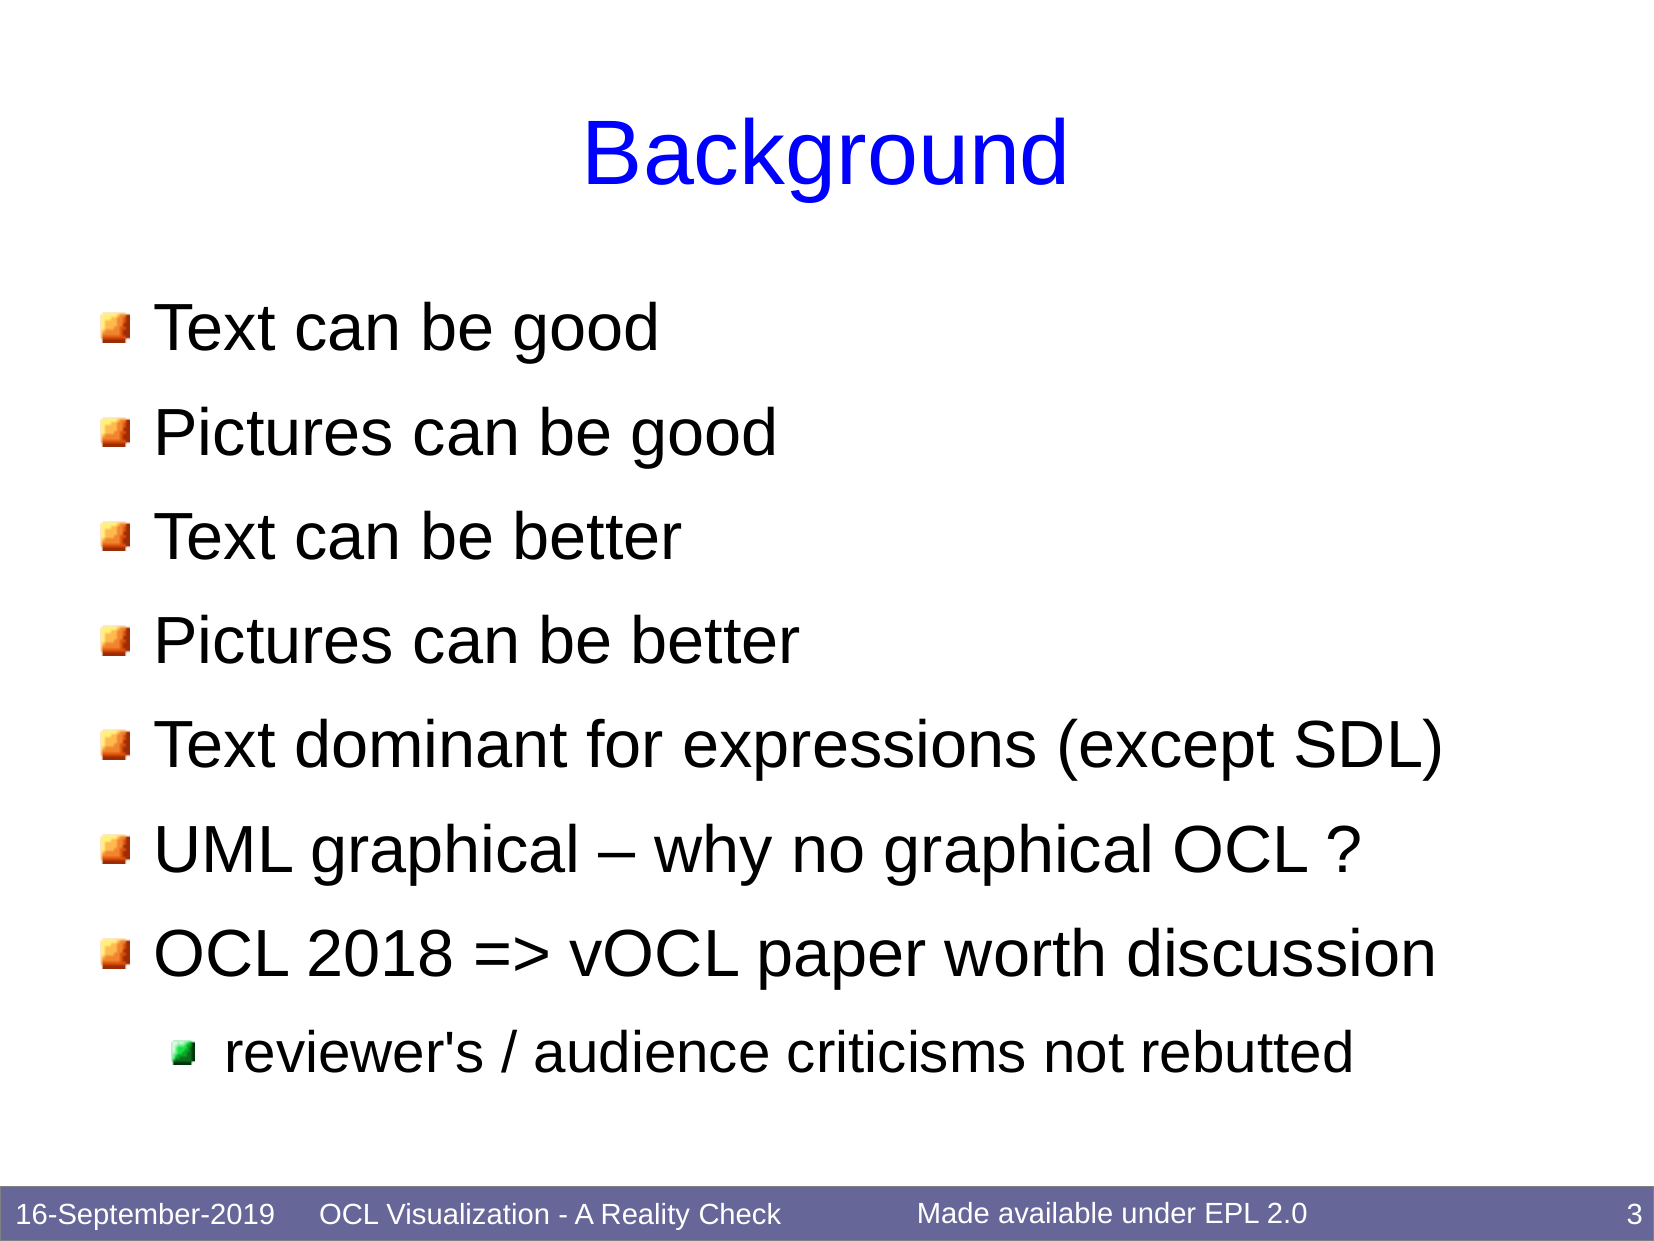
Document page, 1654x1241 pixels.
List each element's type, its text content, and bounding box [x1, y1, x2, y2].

list Text can be good Pictures can be good Text can be better Pictures can be better Text dominant for expressions (except SDL) UML graphical – why no graphical OCL ? OCL 2018 => vOCL paper worth discussion reviewer's / audience criticisms not rebutted [82, 290, 1571, 1184]
title Background [82, 49, 1571, 257]
